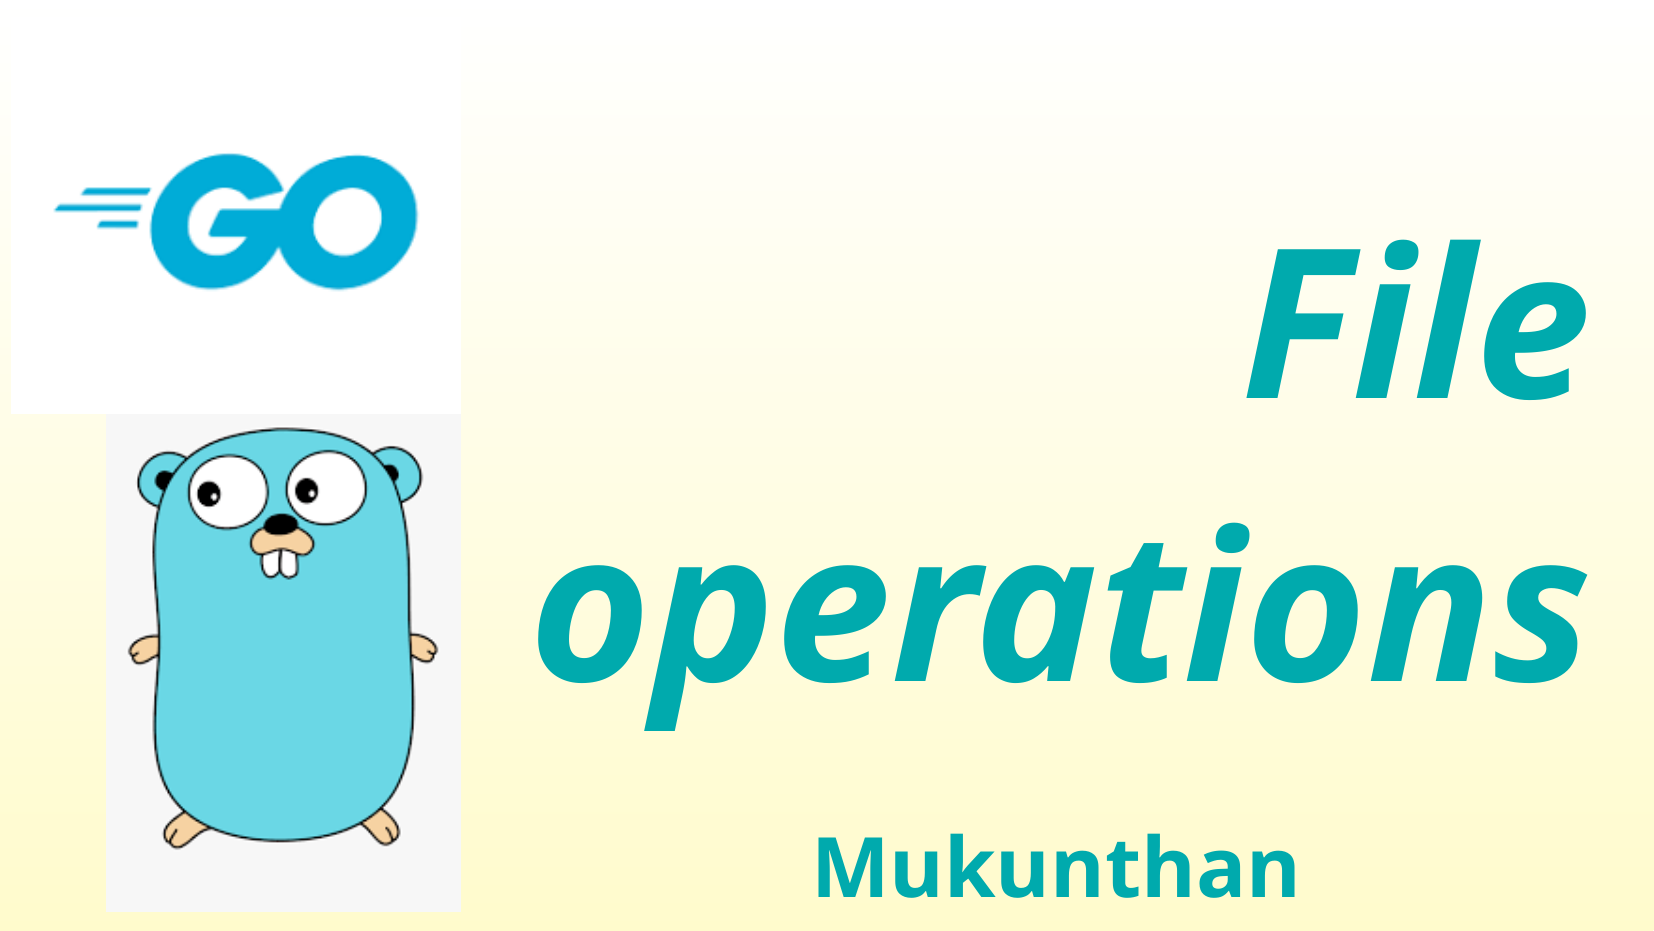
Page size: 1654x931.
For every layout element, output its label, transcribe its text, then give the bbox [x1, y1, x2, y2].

text_box Mukunthan Ragavan [796, 801, 1630, 910]
picture [11, 17, 461, 913]
text_box File operations [484, 168, 1607, 650]
